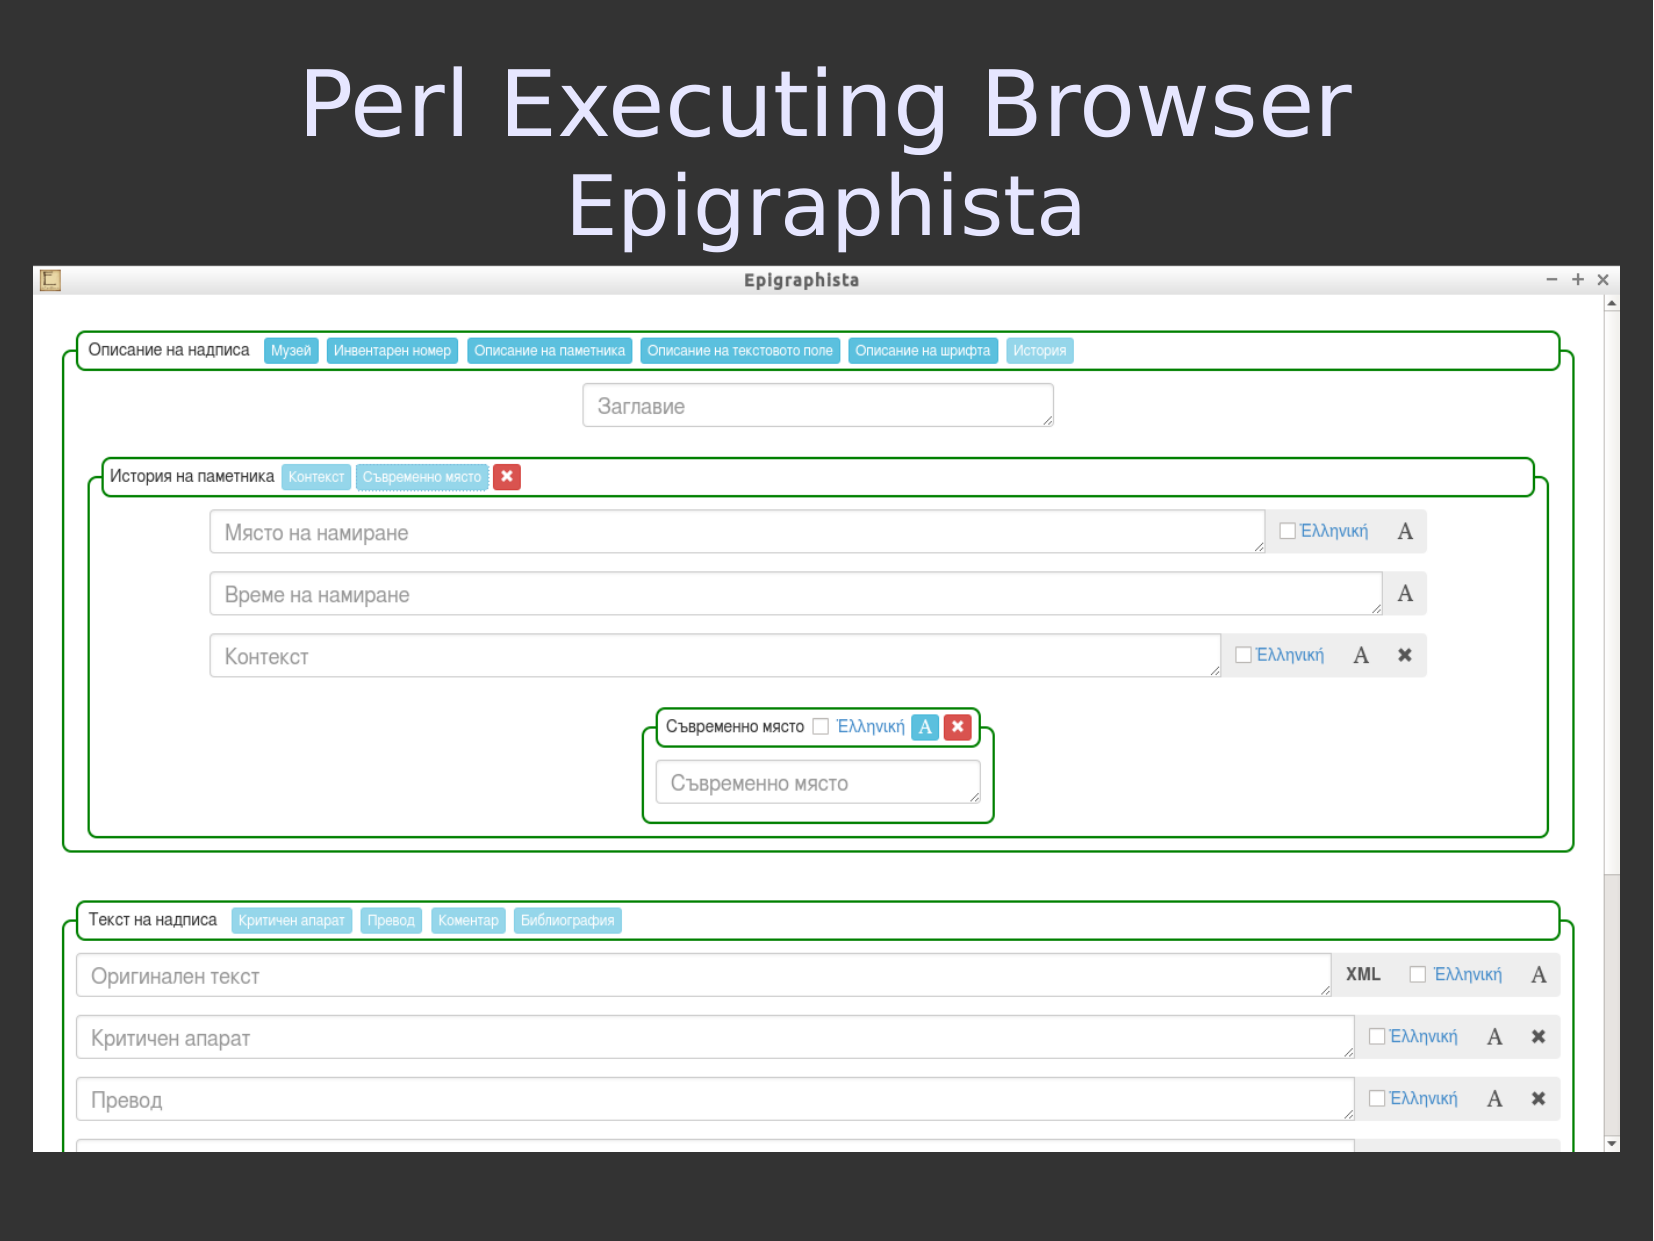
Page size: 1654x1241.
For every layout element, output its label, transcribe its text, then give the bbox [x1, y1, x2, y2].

title Perl Executing Browser Epigraphista [82, 49, 1571, 257]
picture [33, 265, 1620, 1152]
